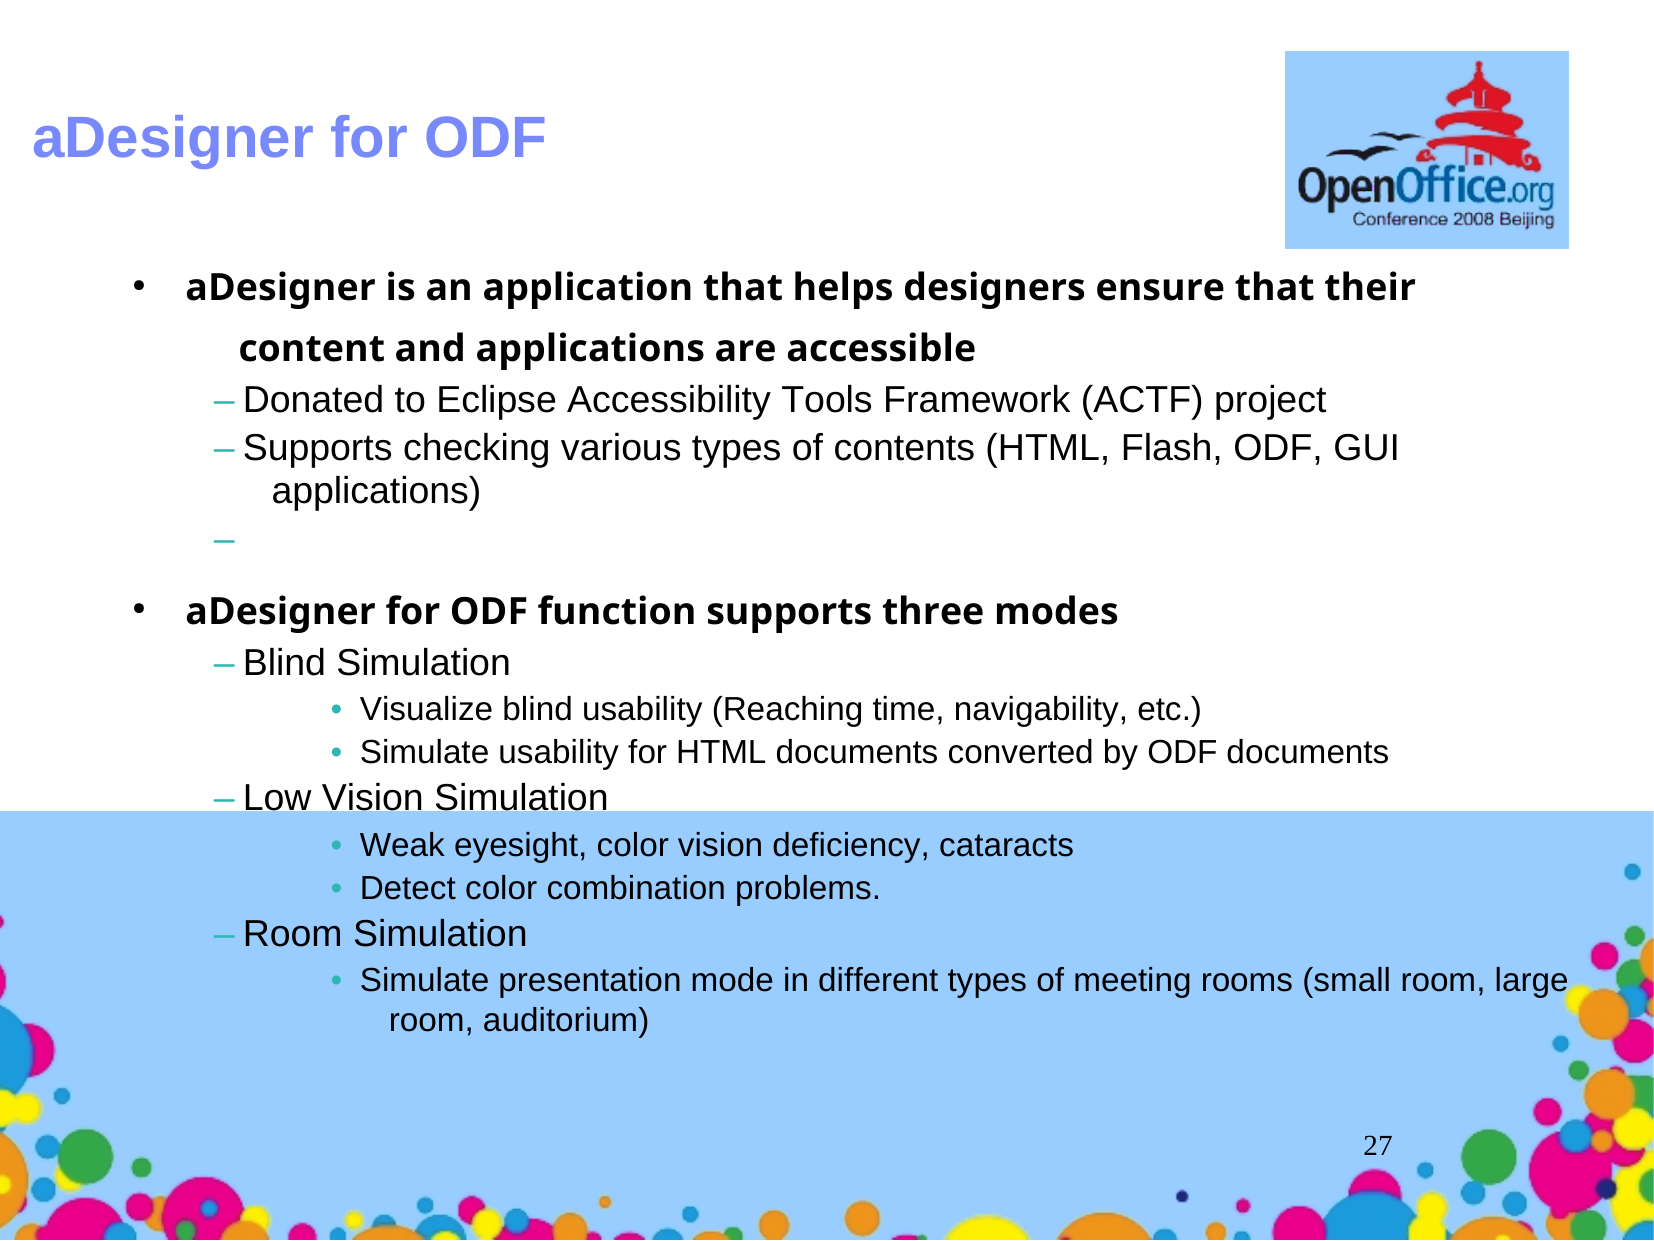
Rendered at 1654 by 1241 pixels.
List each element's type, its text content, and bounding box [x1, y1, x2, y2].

picture [1285, 178, 1569, 243]
list aDesigner is an application that helps designers ensure that their content and applications are accessible Donated to Eclipse Accessibility Tools Framework (ACTF) project Supports checking various types of contents (HTML, Flash, ODF, GUI applications) aDesigner for ODF function supports three modes Blind Simulation Visualize blind usability (Reaching time, navigability, etc.) Simulate usability for HTML documents converted by ODF documents Low Vision Simulation Weak eyesight, color vision deficiency, cataracts Detect color combination problems. Room Simulation Simulate presentation mode in different types of meeting rooms (small room, large room, auditorium) [81, 243, 1588, 1147]
picture [0, 810, 1654, 1240]
title aDesigner for ODF [17, 87, 1620, 178]
picture [1285, 51, 1569, 87]
